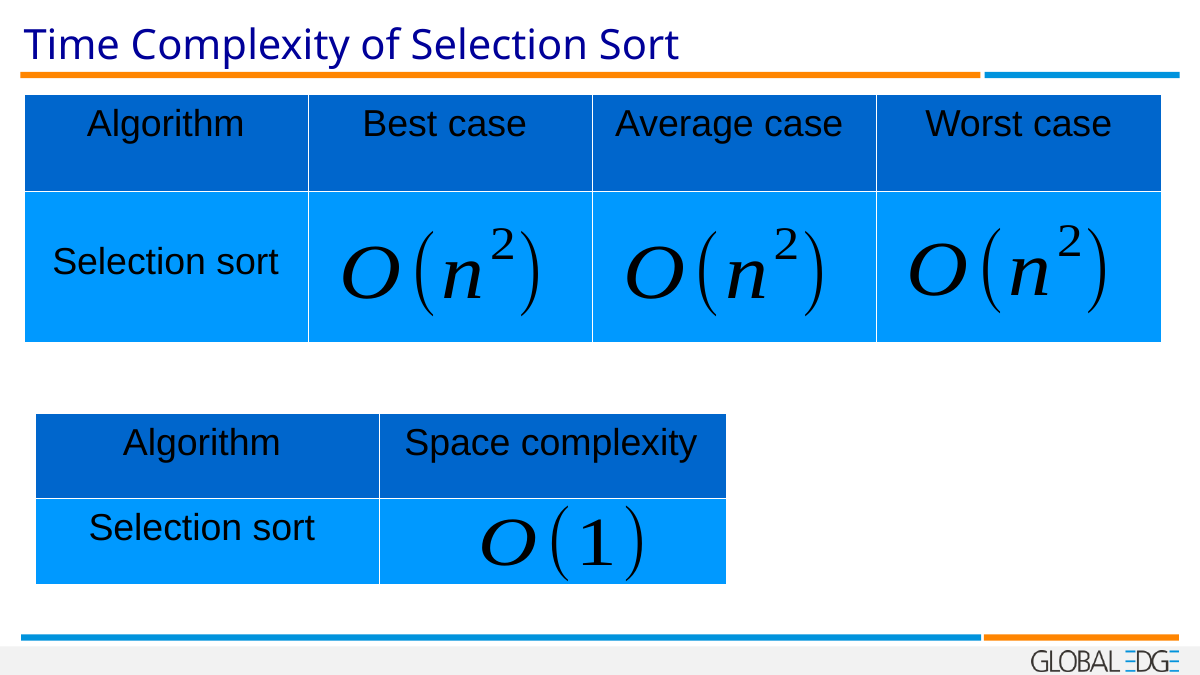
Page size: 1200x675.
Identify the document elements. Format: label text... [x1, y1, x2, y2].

table_cell Selection sort [36, 499, 379, 584]
chart [318, 215, 851, 369]
table_header Space complexity [380, 414, 726, 498]
table_cell Selection sort [25, 192, 308, 342]
table_header Best case [309, 95, 592, 191]
chart [885, 212, 1134, 317]
table_header Algorithm [36, 414, 379, 498]
table_header Worst case [877, 95, 1161, 191]
table_cell [380, 499, 726, 584]
table_cell [593, 192, 876, 342]
chart [457, 500, 668, 584]
picture [1031, 650, 1179, 672]
title Time Complexity of Selection Sort [23, 18, 1088, 68]
table_header Average case [593, 95, 876, 191]
table_header Algorithm [25, 95, 308, 191]
table_cell [877, 192, 1161, 342]
table_cell [309, 192, 592, 342]
